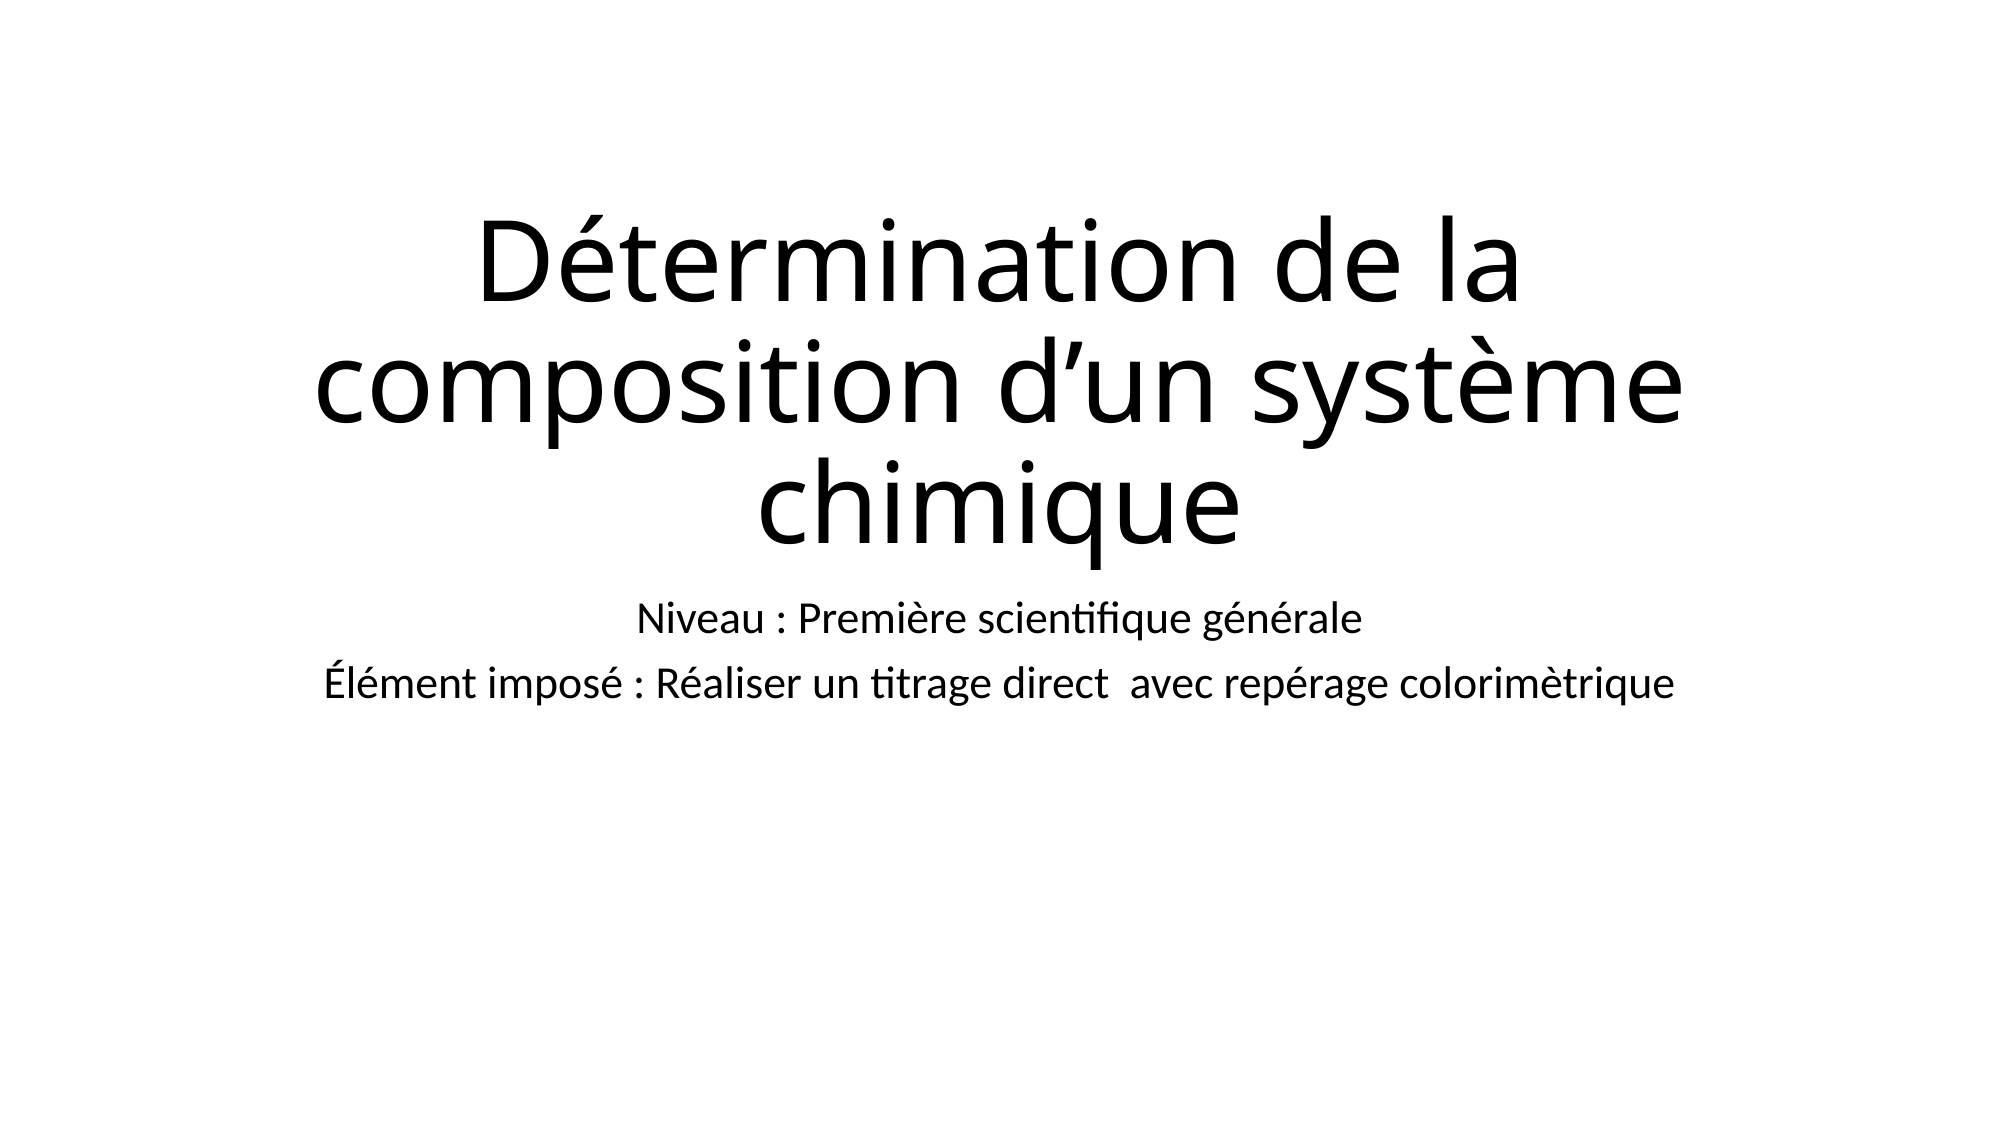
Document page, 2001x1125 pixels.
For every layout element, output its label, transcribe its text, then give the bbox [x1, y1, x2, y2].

subtitle Niveau : Première scientifique générale Élément imposé : Réaliser un titrage direct avec repérage colorimètrique [249, 590, 1750, 863]
title Détermination de la composition d’un système chimique [249, 184, 1750, 576]
